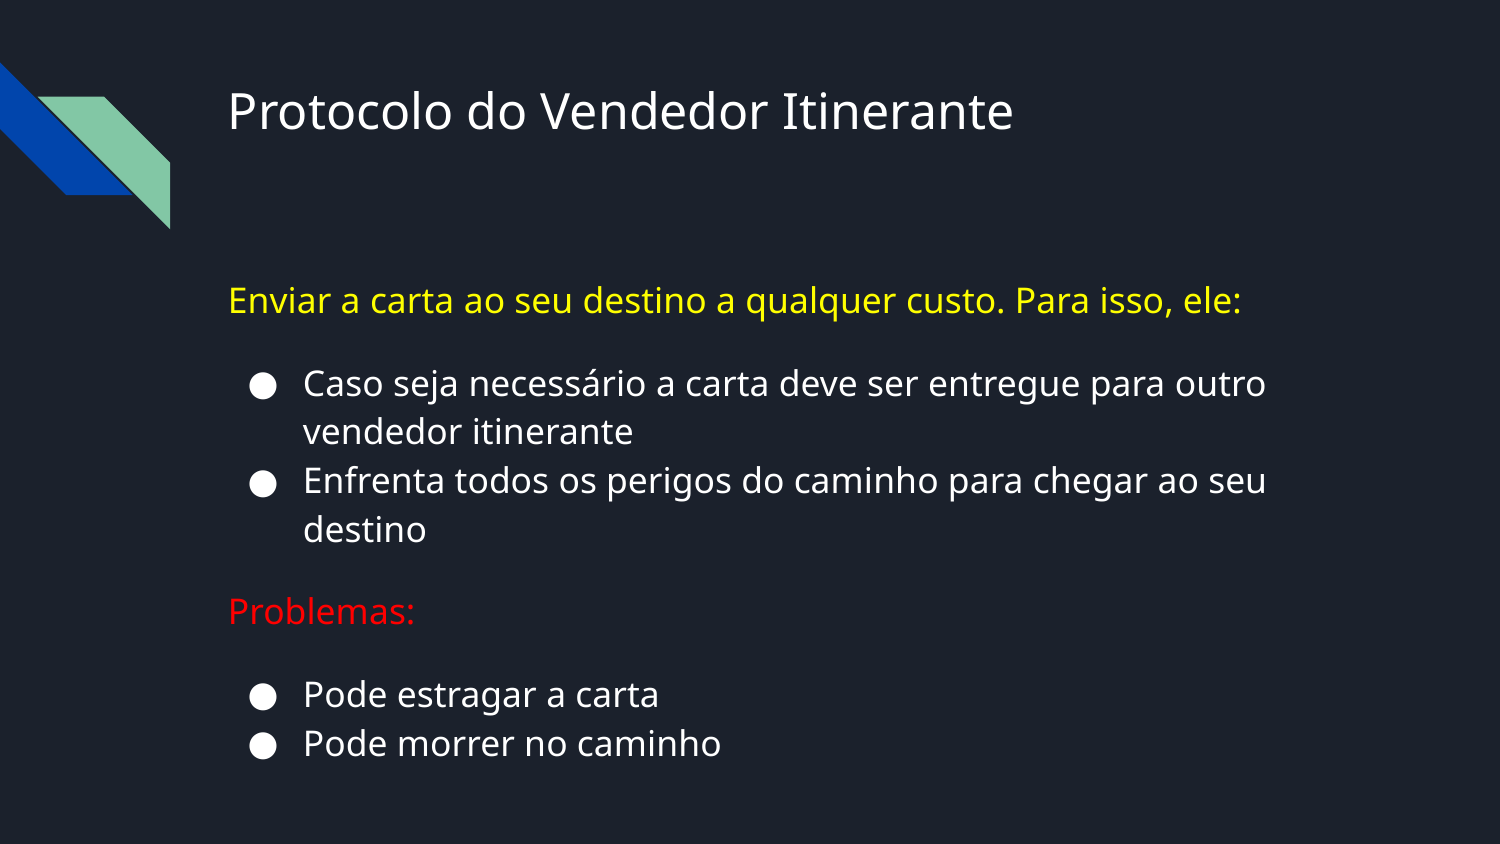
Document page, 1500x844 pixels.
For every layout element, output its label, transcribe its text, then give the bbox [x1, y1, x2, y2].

title Protocolo do Vendedor Itinerante [212, 64, 1368, 215]
list Enviar a carta ao seu destino a qualquer custo. Para isso, ele: Caso seja necessário a carta deve ser entregue para outro vendedor itinerante Enfrenta todos os perigos do caminho para chegar ao seu destino Problemas: Pode estragar a carta Pode morrer no caminho [212, 257, 1368, 735]
